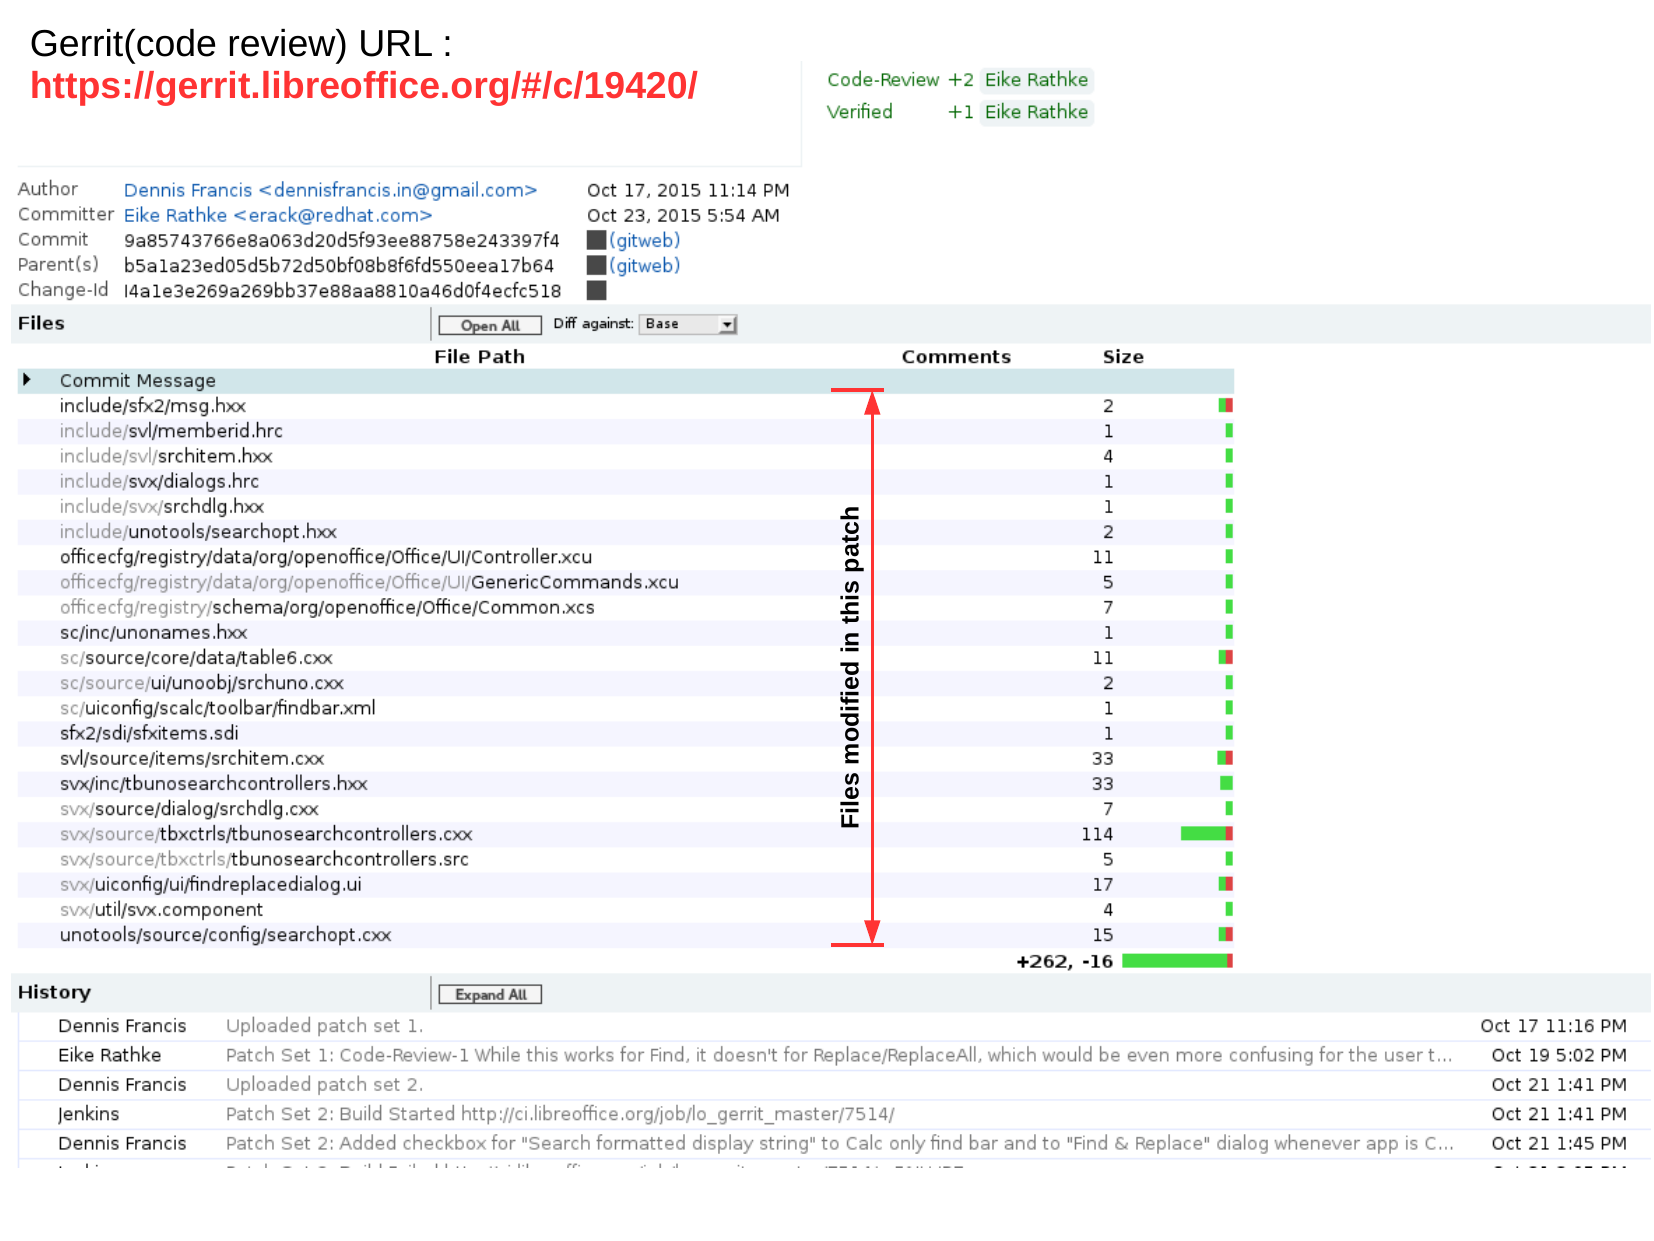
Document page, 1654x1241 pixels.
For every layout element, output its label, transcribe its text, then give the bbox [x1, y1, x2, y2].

text_box Gerrit(code review) URL : https://gerrit.libreoffice.org/#/c/19420/ [15, 15, 811, 114]
picture [11, 61, 1651, 1168]
